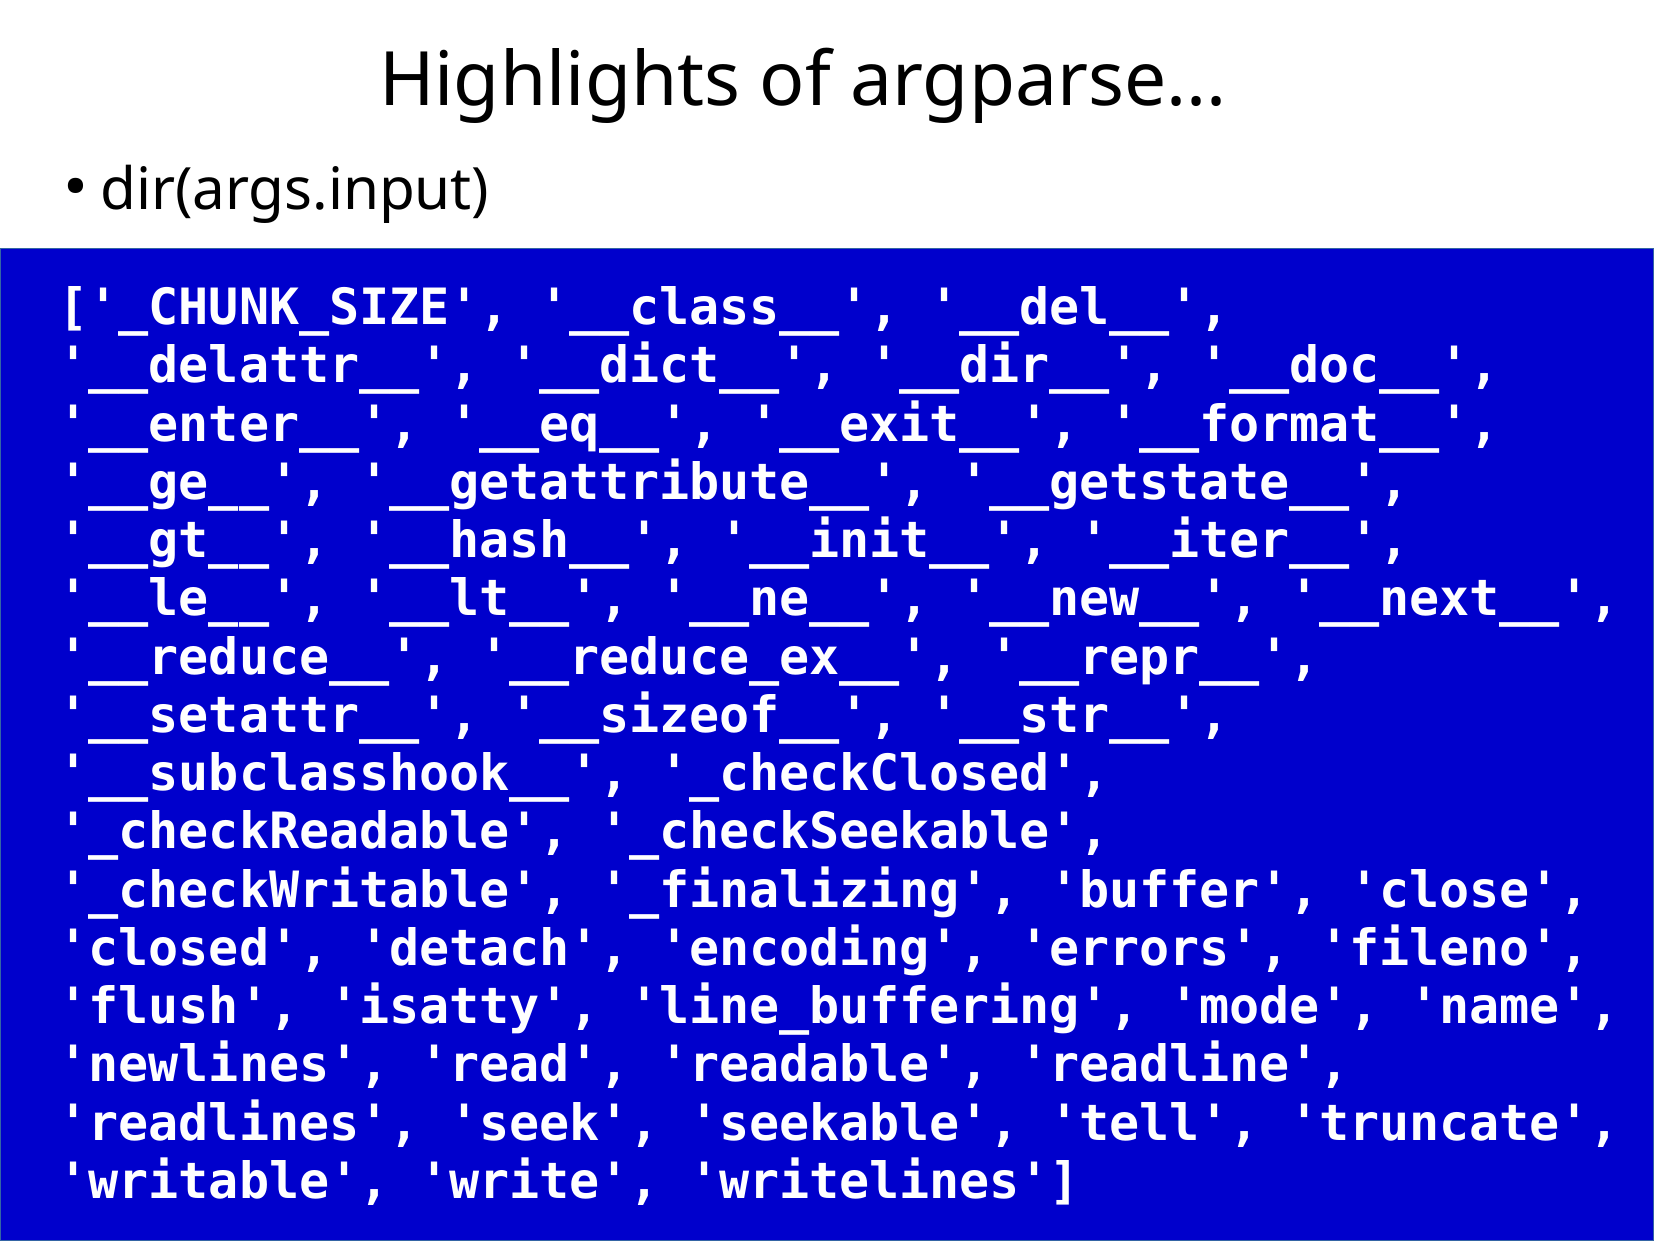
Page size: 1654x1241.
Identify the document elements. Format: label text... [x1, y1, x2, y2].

title Highlights of argparse... [59, 35, 1548, 118]
text_box ['_CHUNK_SIZE', '__class__', '__del__', '__delattr__', '__dict__', '__dir__', '__doc__', '__enter__', '__eq__', '__exit__', '__format__', '__ge__', '__getattribute__', '__getstate__', '__gt__', '__hash__', '__init__', '__iter__', '__le__', '__lt__', '__ne__', '__new__', '__next__', '__reduce__', '__reduce_ex__', '__repr__', '__setattr__', '__sizeof__', '__str__', '__subclasshook__', '_checkClosed', '_checkReadable', '_checkSeekable', '_checkWritable', '_finalizing', 'buffer', 'close', 'closed', 'detach', 'encoding', 'errors', 'fileno', 'flush', 'isatty', 'line_buffering', 'mode', 'name', 'newlines', 'read', 'readable', 'readline', 'readlines', 'seek', 'seekable', 'tell', 'truncate', 'writable', 'write', 'writelines'] [0, 248, 1654, 1241]
subtitle dir(args.input) [29, 147, 1625, 225]
